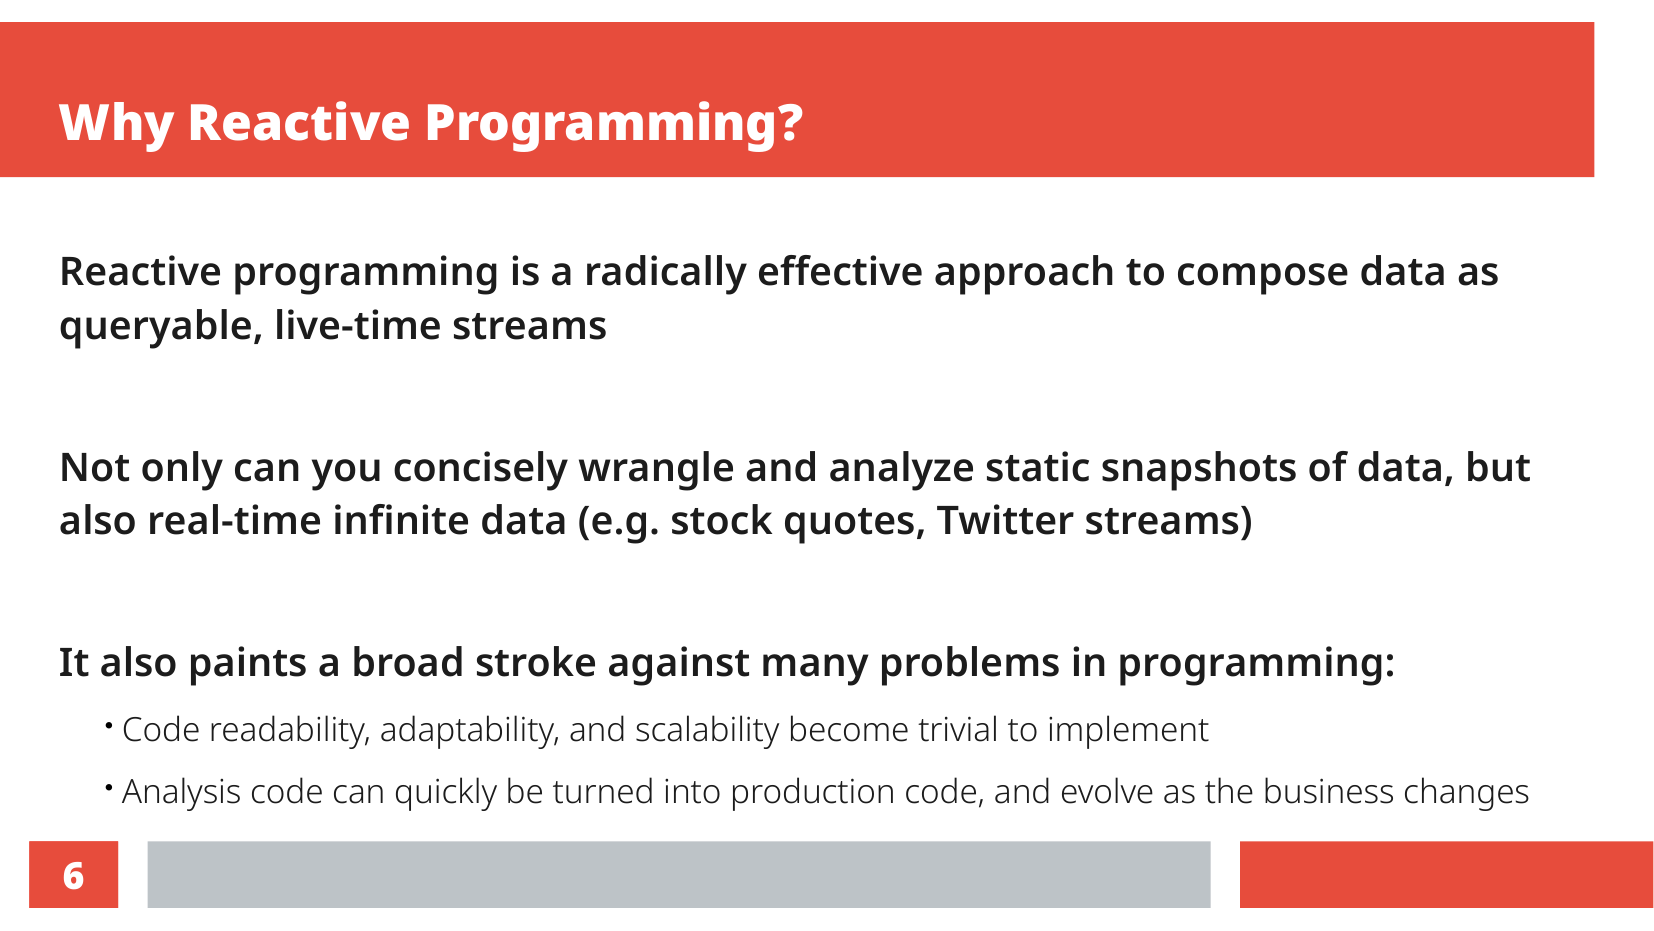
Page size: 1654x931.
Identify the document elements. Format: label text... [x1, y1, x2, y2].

list Reactive programming is a radically effective approach to compose data as queryable, live-time streams Not only can you concisely wrangle and analyze static snapshots of data, but also real-time infinite data (e.g. stock quotes, Twitter streams) It also paints a broad stroke against many problems in programming: Code readability, adaptability, and scalability become trivial to implement Analysis code can quickly be turned into production code, and evolve as the business changes [58, 243, 1565, 820]
title Why Reactive Programming? [58, 44, 1595, 155]
